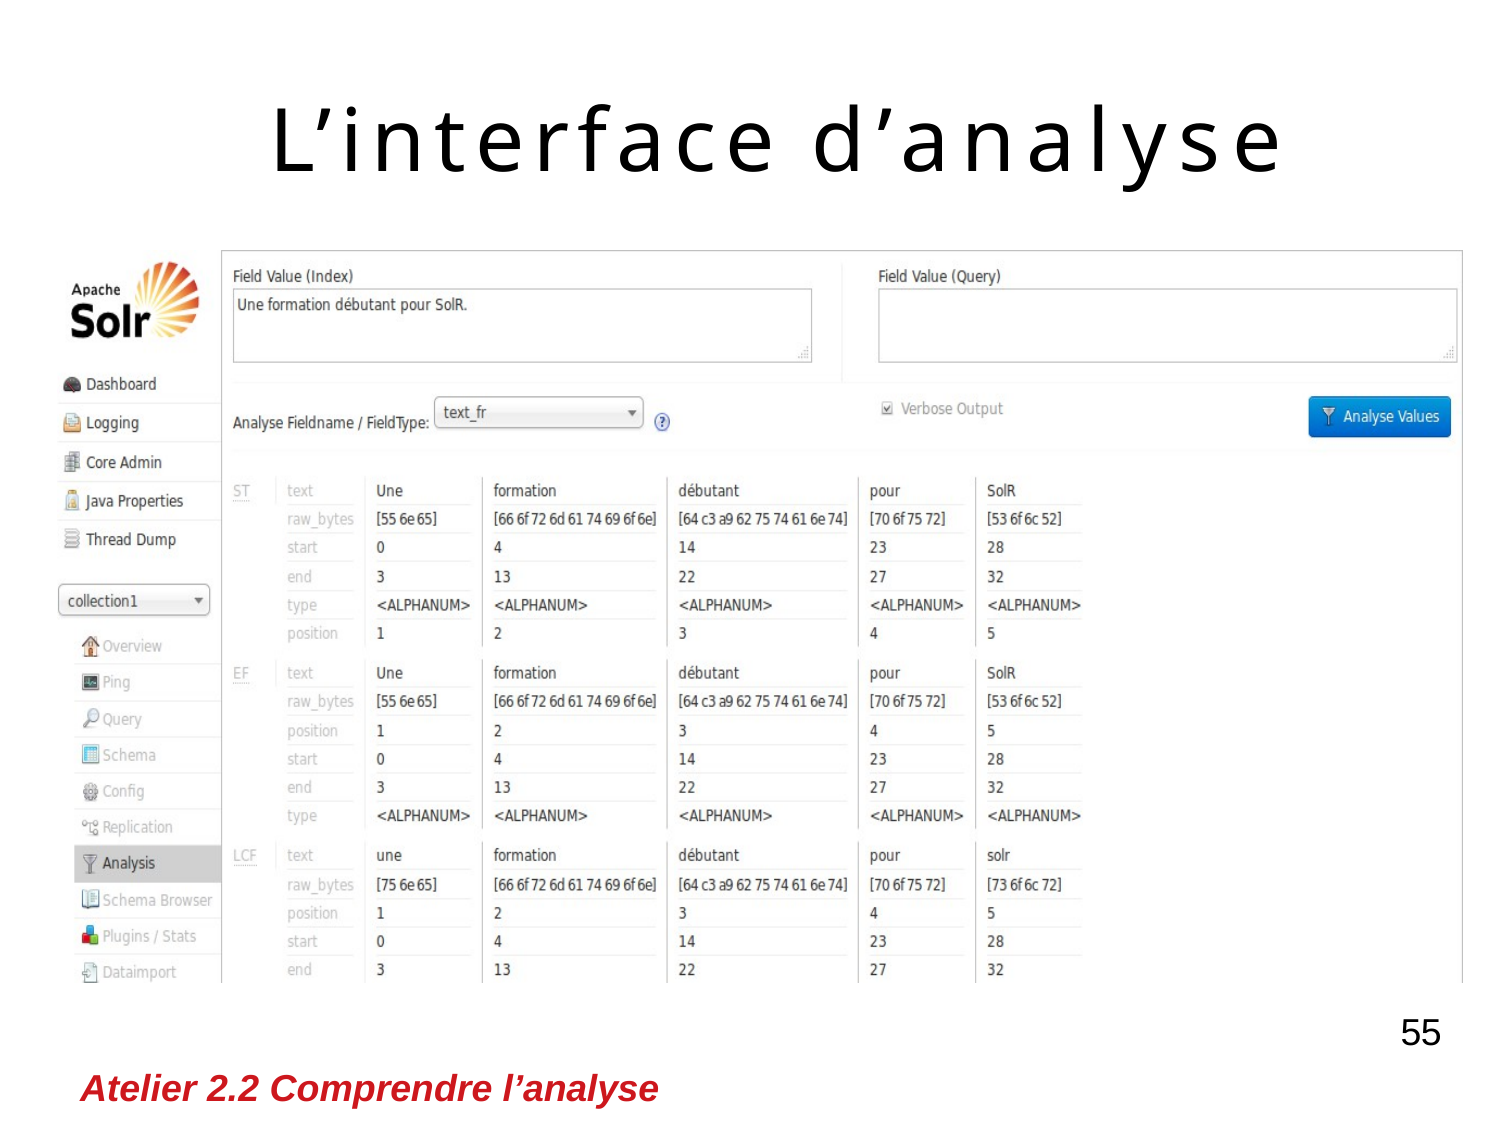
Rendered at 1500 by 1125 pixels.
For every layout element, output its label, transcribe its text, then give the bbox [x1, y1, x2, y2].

picture [57, 250, 1463, 983]
text_box 55 [1398, 1006, 1445, 1054]
text_box Atelier 2.2 Comprendre l’analyse [77, 1061, 663, 1109]
title L’interface d’analyse [87, 26, 1413, 250]
